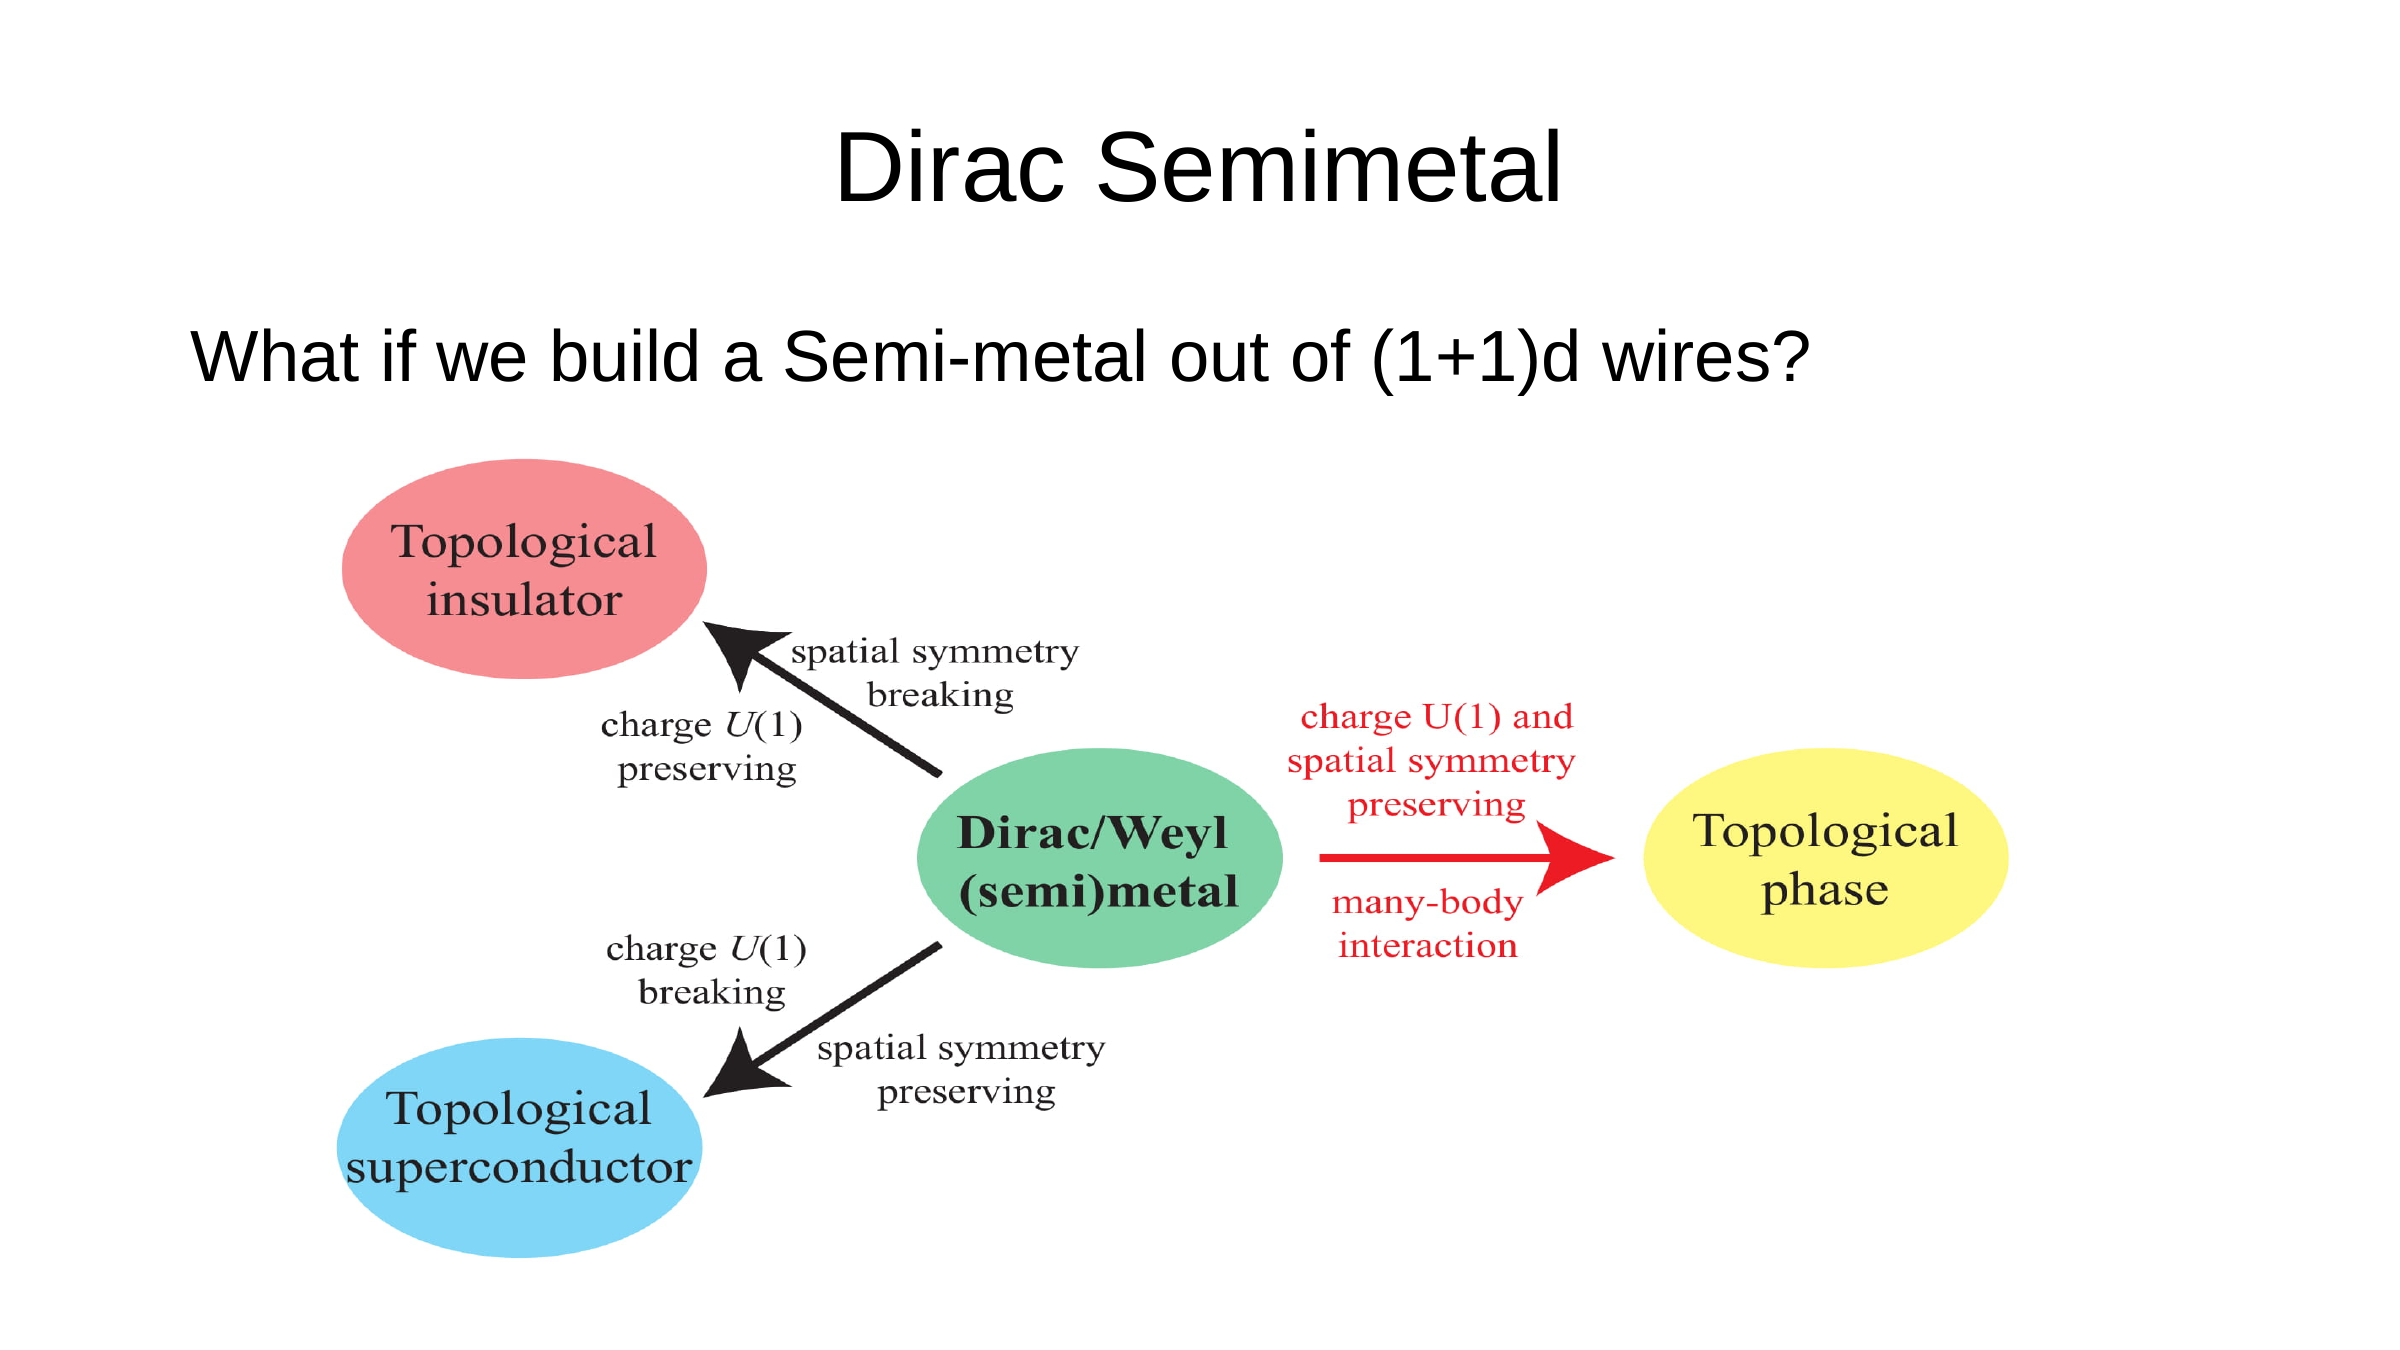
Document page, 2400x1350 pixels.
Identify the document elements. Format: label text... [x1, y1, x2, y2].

list What if we build a Semi-metal out of (1+1)d wires? [120, 315, 2280, 1207]
title Dirac Semimetal [120, 53, 2280, 280]
picture [315, 434, 2041, 1276]
